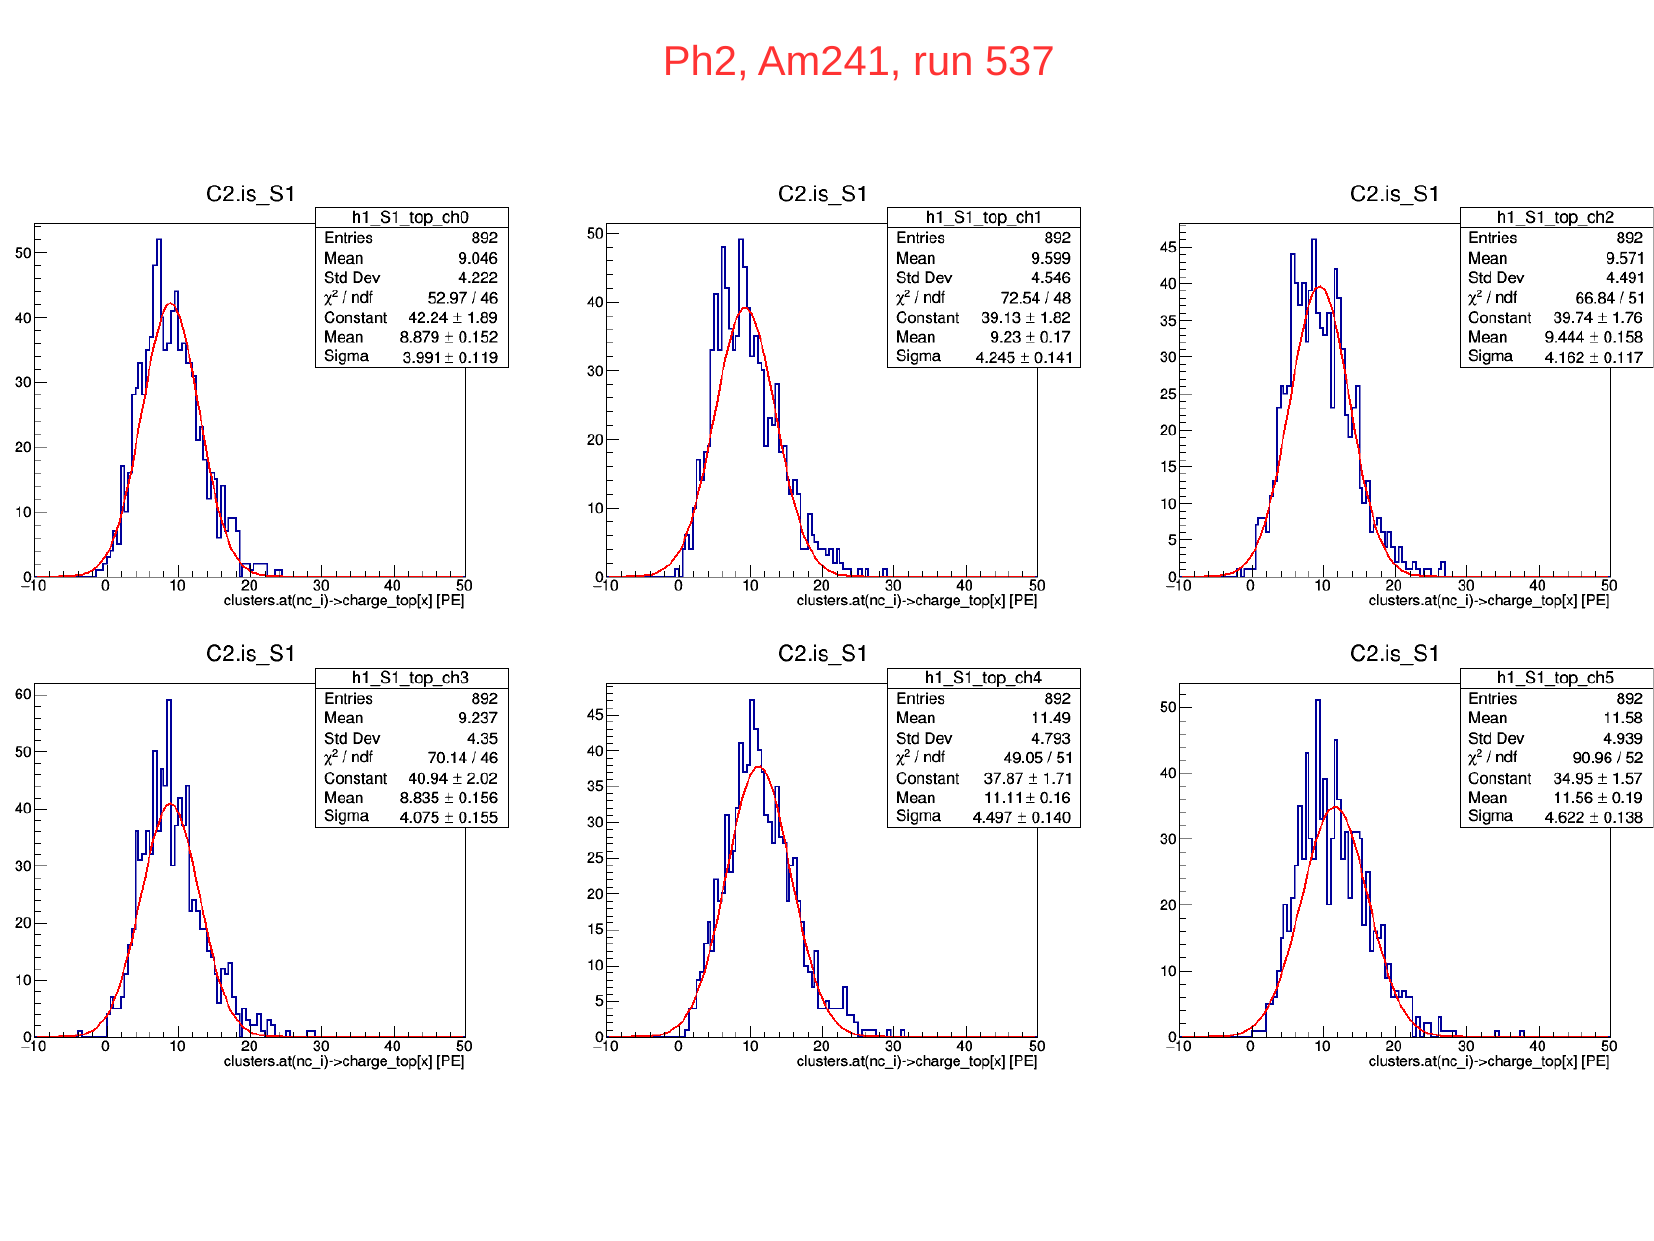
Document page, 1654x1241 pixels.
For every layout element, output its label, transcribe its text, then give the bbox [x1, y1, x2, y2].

picture [6, 173, 1654, 1074]
text_box Ph2, Am241, run 537 [518, 29, 1201, 166]
